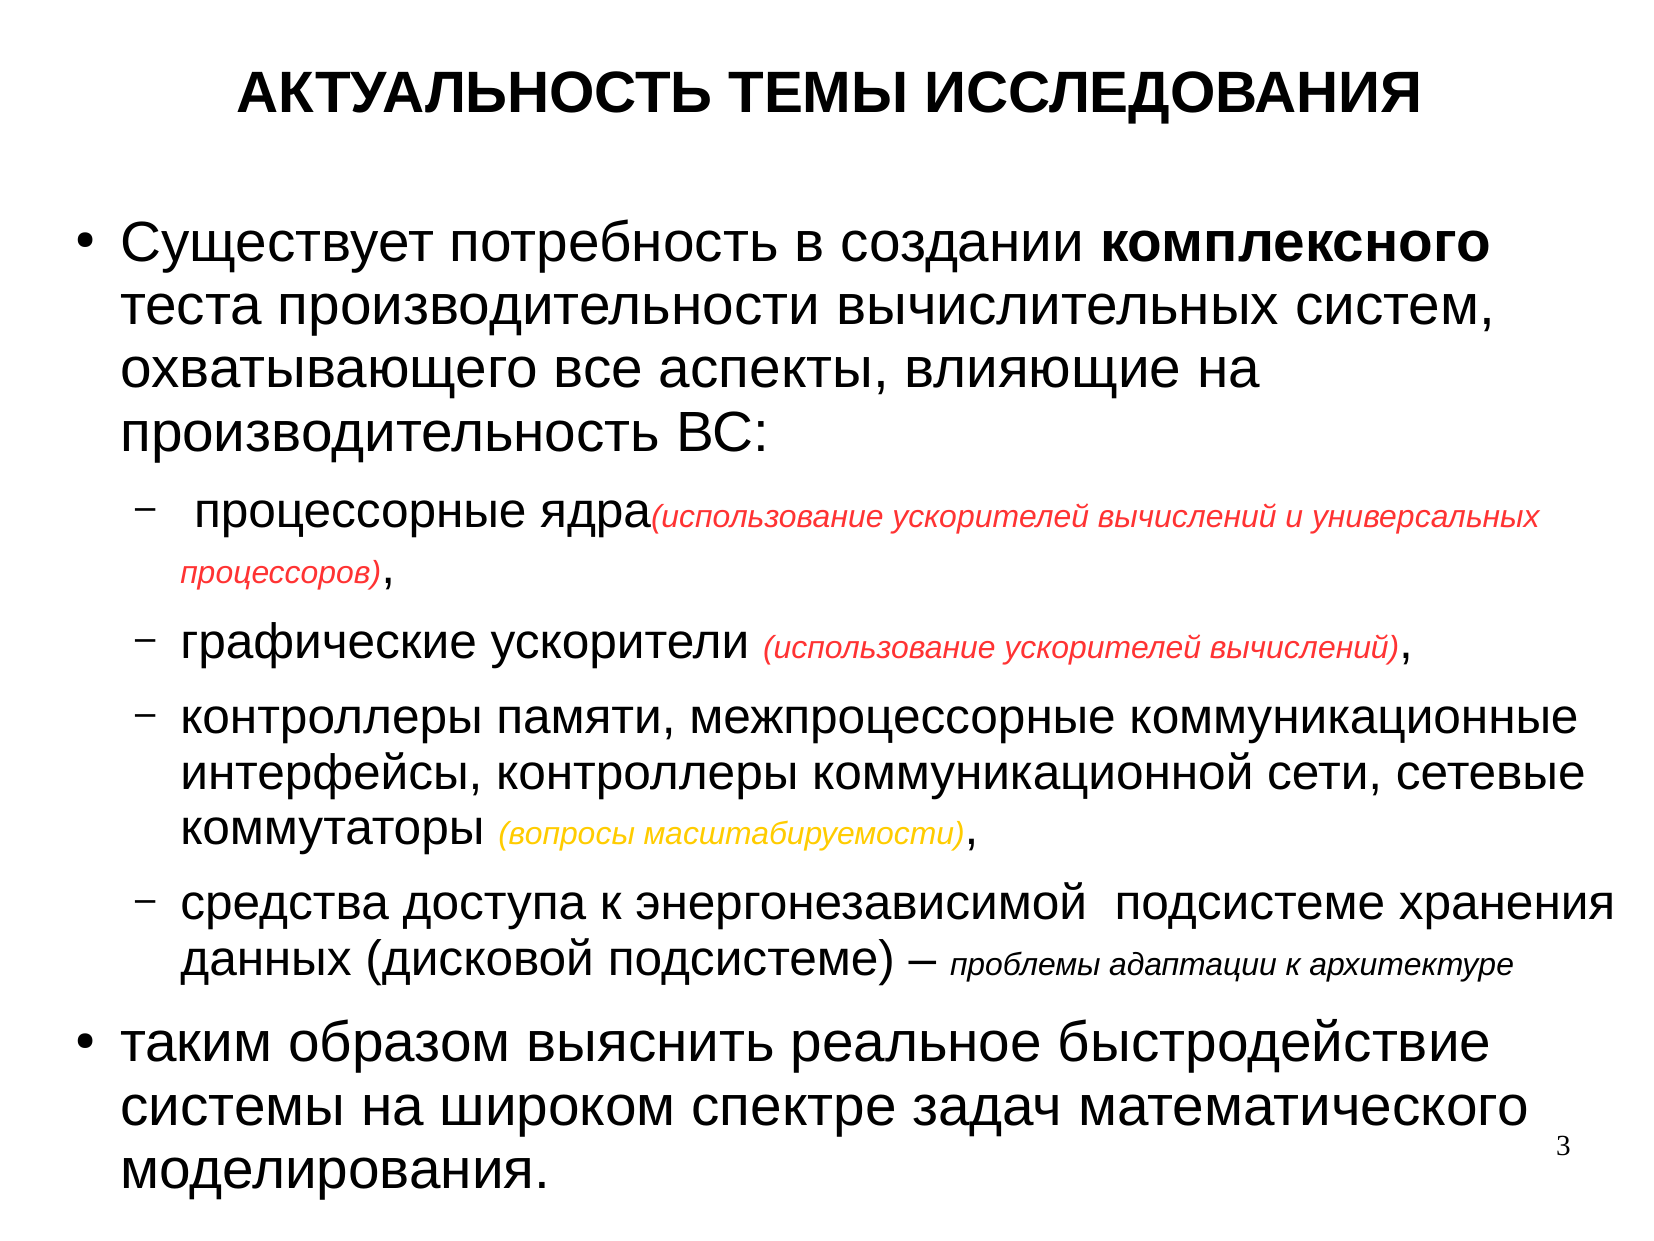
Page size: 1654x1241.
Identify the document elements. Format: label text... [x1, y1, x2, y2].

list Существует потребность в создании комплексного теста производительности вычислительных систем, охватывающего все аспекты, влияющие на производительность ВС: процессорные ядра(использование ускорителей вычислений и универсальных процессоров), графические ускорители (использование ускорителей вычислений), контроллеры памяти, межпроцессорные коммуникационные интерфейсы, контроллеры коммуникационной сети, сетевые коммутаторы (вопросы масштабируемости), средства доступа к энергонезависимой подсистеме хранения данных (дисковой подсистеме) – проблемы адаптации к архитектуре таким образом выяснить реальное быстродействие системы на широком спектре задач математического моделирования. [60, 210, 1621, 1216]
text_box АКТУАЛЬНОСТЬ ТЕМЫ ИССЛЕДОВАНИЯ [0, 0, 1654, 196]
